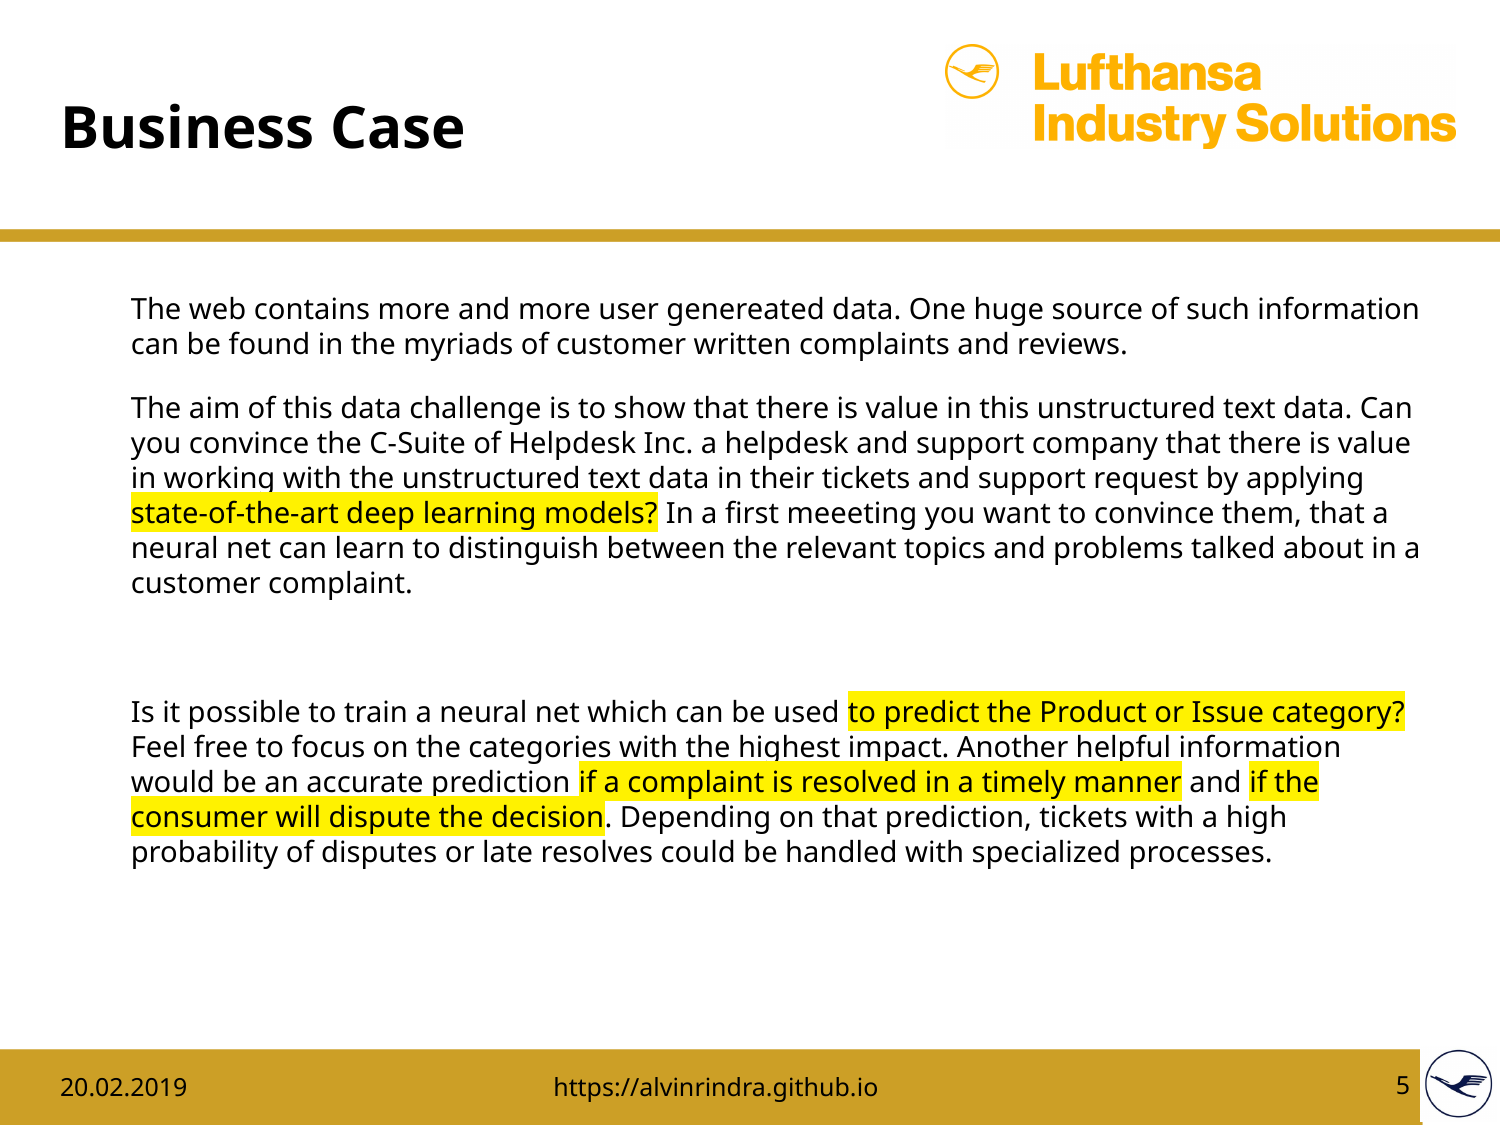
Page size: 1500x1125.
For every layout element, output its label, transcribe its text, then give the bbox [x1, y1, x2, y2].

text_box https://alvinrindra.github.io [178, 1081, 921, 1125]
picture [0, 0, 1500, 1125]
list Business Case [60, 90, 1054, 274]
text_box <number> [1196, 1081, 1420, 1117]
text_box 20.02.2019 [60, 1081, 265, 1117]
list The web contains more and more user genereated data. One huge source of such information can be found in the myriads of customer written complaints and reviews. The aim of this data challenge is to show that there is value in this unstructured text data. Can you convince the C-Suite of Helpdesk Inc. a helpdesk and support company that there is value in working with the unstructured text data in their tickets and support request by applying state-of-the-art deep learning models? In a first meeeting you want to convince them, that a neural net can learn to distinguish between the relevant topics and problems talked about in a customer complaint. Is it possible to train a neural net which can be used to predict the Product or Issue category? Feel free to focus on the categories with the highest impact. Another helpful information would be an accurate prediction if a complaint is resolved in a timely manner and if the consumer will dispute the decision. Depending on that prediction, tickets with a high probability of disputes or late resolves could be handled with specialized processes. [60, 289, 1426, 1081]
